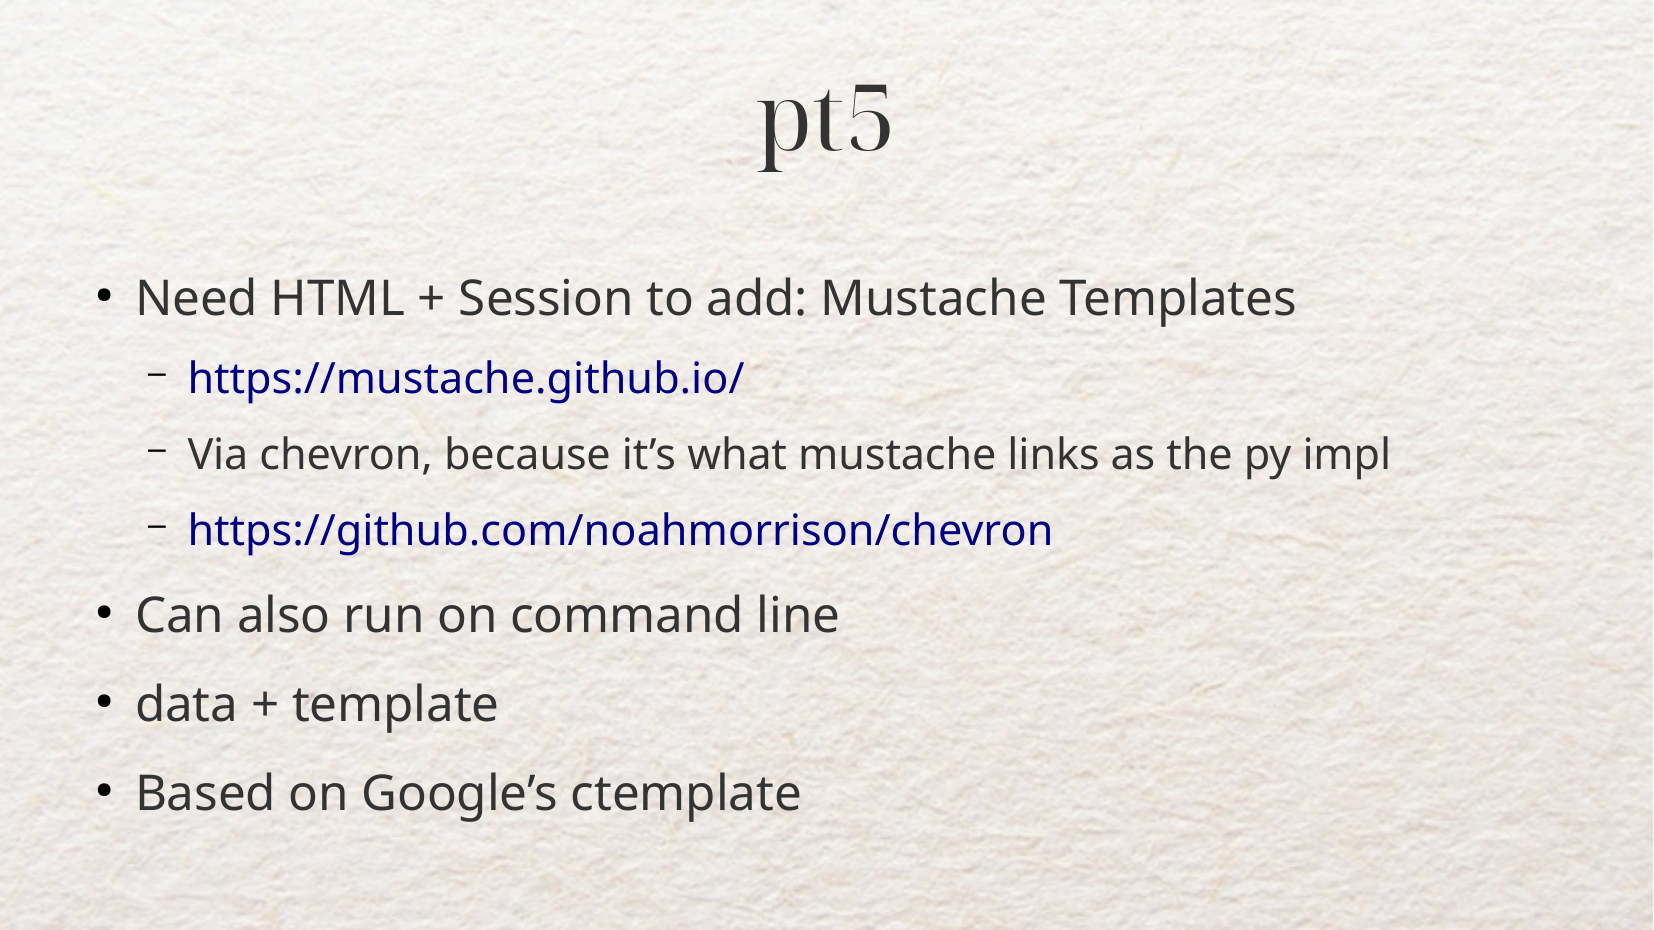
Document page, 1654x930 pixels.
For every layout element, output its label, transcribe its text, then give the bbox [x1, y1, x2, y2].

picture [0, 0, 1654, 930]
list Need HTML + Session to add: Mustache Templates https://mustache.github.io/ Via chevron, because it’s what mustache links as the py impl https://github.com/noahmorrison/chevron Can also run on command line data + template Based on Google’s ctemplate [82, 262, 1571, 825]
title pt5 [82, 37, 1571, 193]
